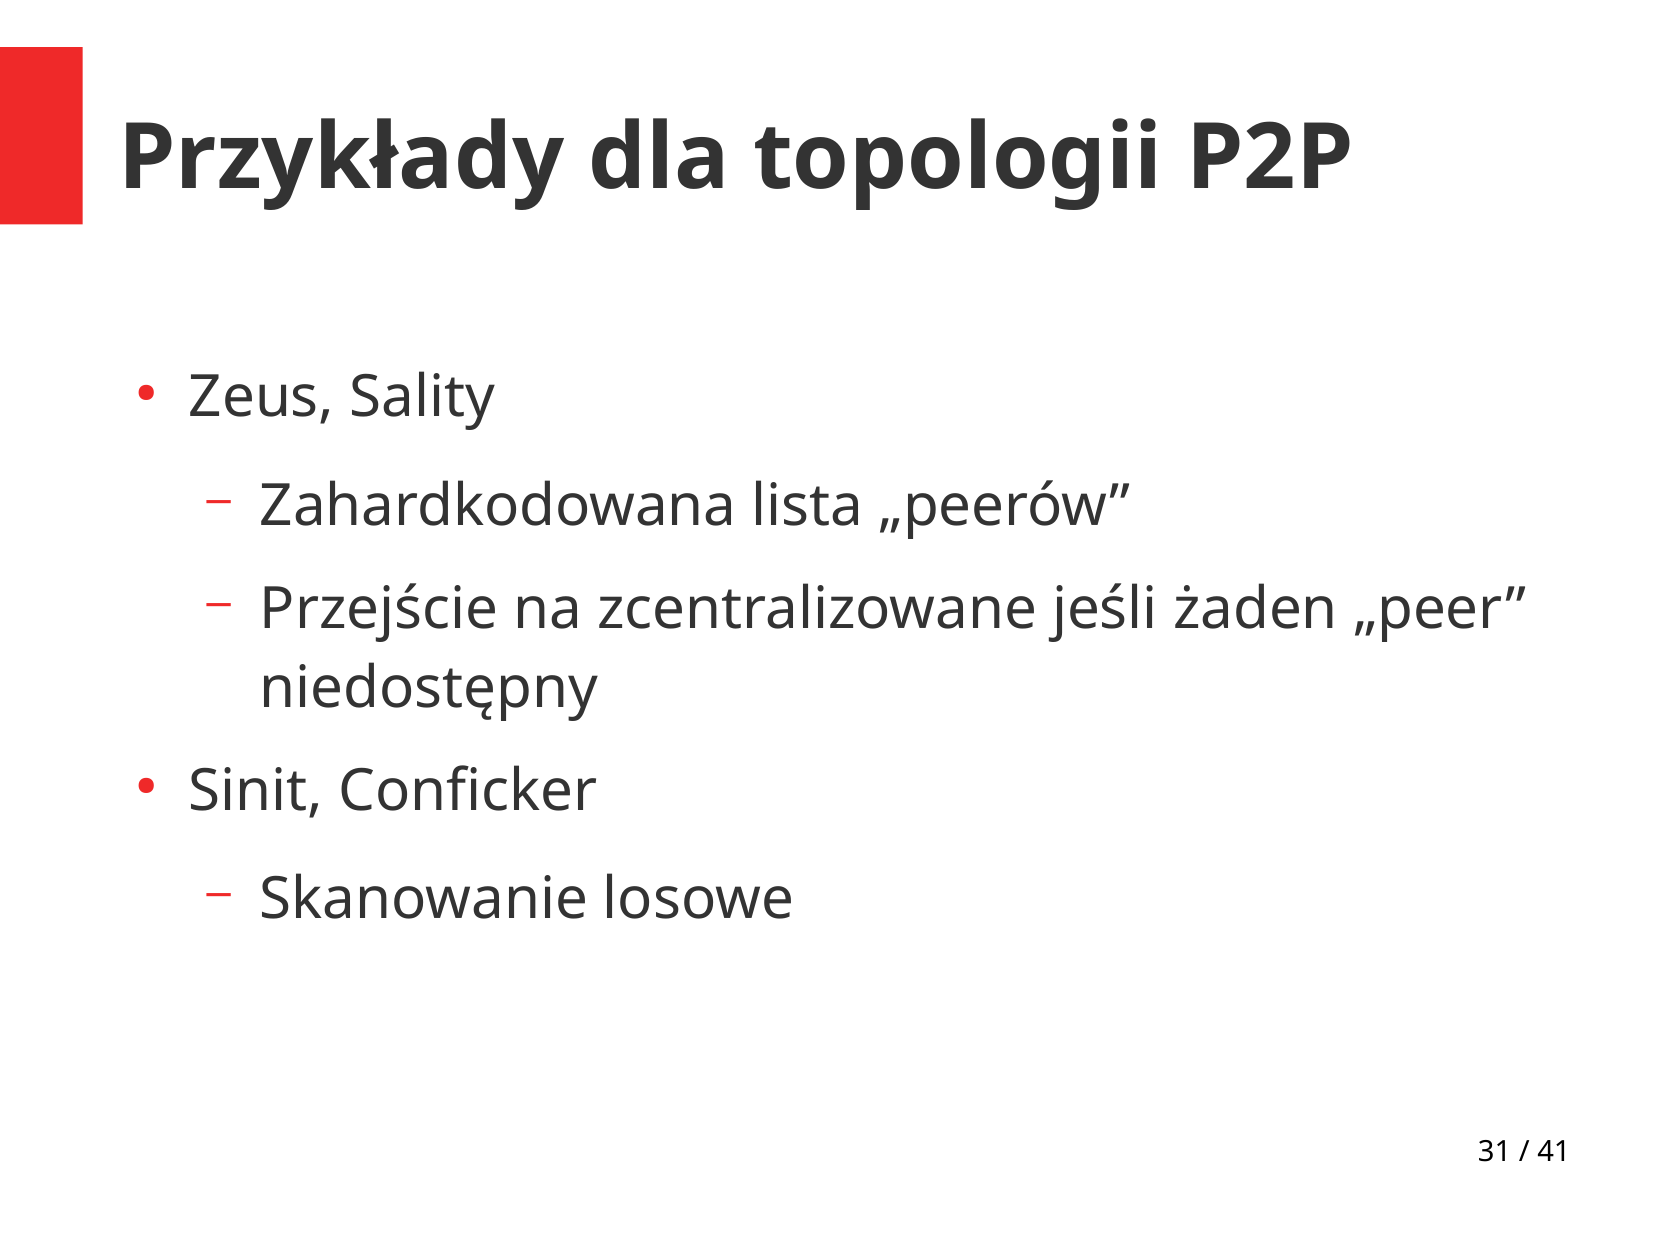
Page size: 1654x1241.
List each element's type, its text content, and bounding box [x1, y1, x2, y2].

title Przykłady dla topologii P2P [118, 49, 1571, 257]
list Zeus, Sality Zahardkodowana lista „peerów” Przejście na zcentralizowane jeśli żaden „peer” niedostępny Sinit, Conficker Skanowanie losowe [118, 354, 1536, 1074]
